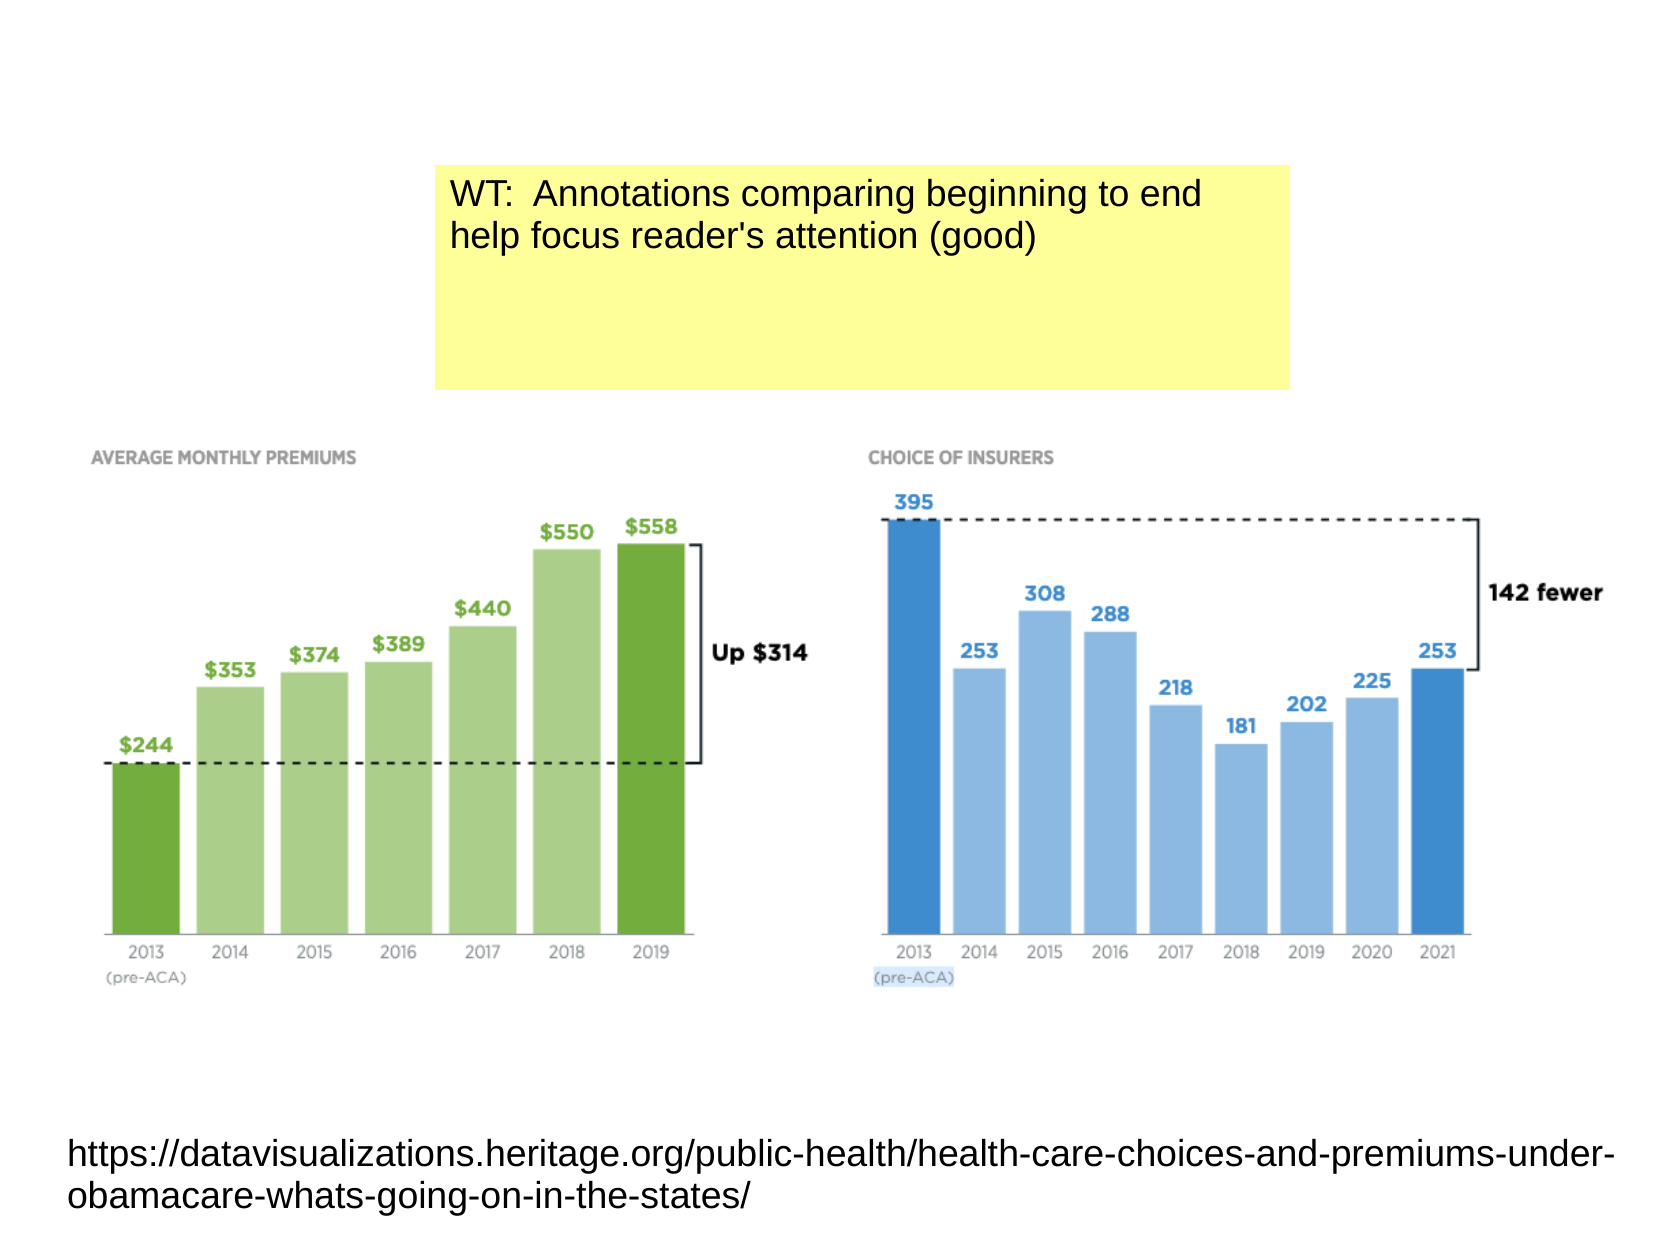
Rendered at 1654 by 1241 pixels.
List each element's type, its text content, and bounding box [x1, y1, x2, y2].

picture [8, 407, 1654, 1024]
text_box WT: Annotations comparing beginning to end help focus reader's attention (good) [435, 165, 1291, 390]
text_box https://datavisualizations.heritage.org/public-health/health-care-choices-and-premiums-under-obamacare-whats-going-on-in-the-states/ [52, 1125, 1636, 1224]
